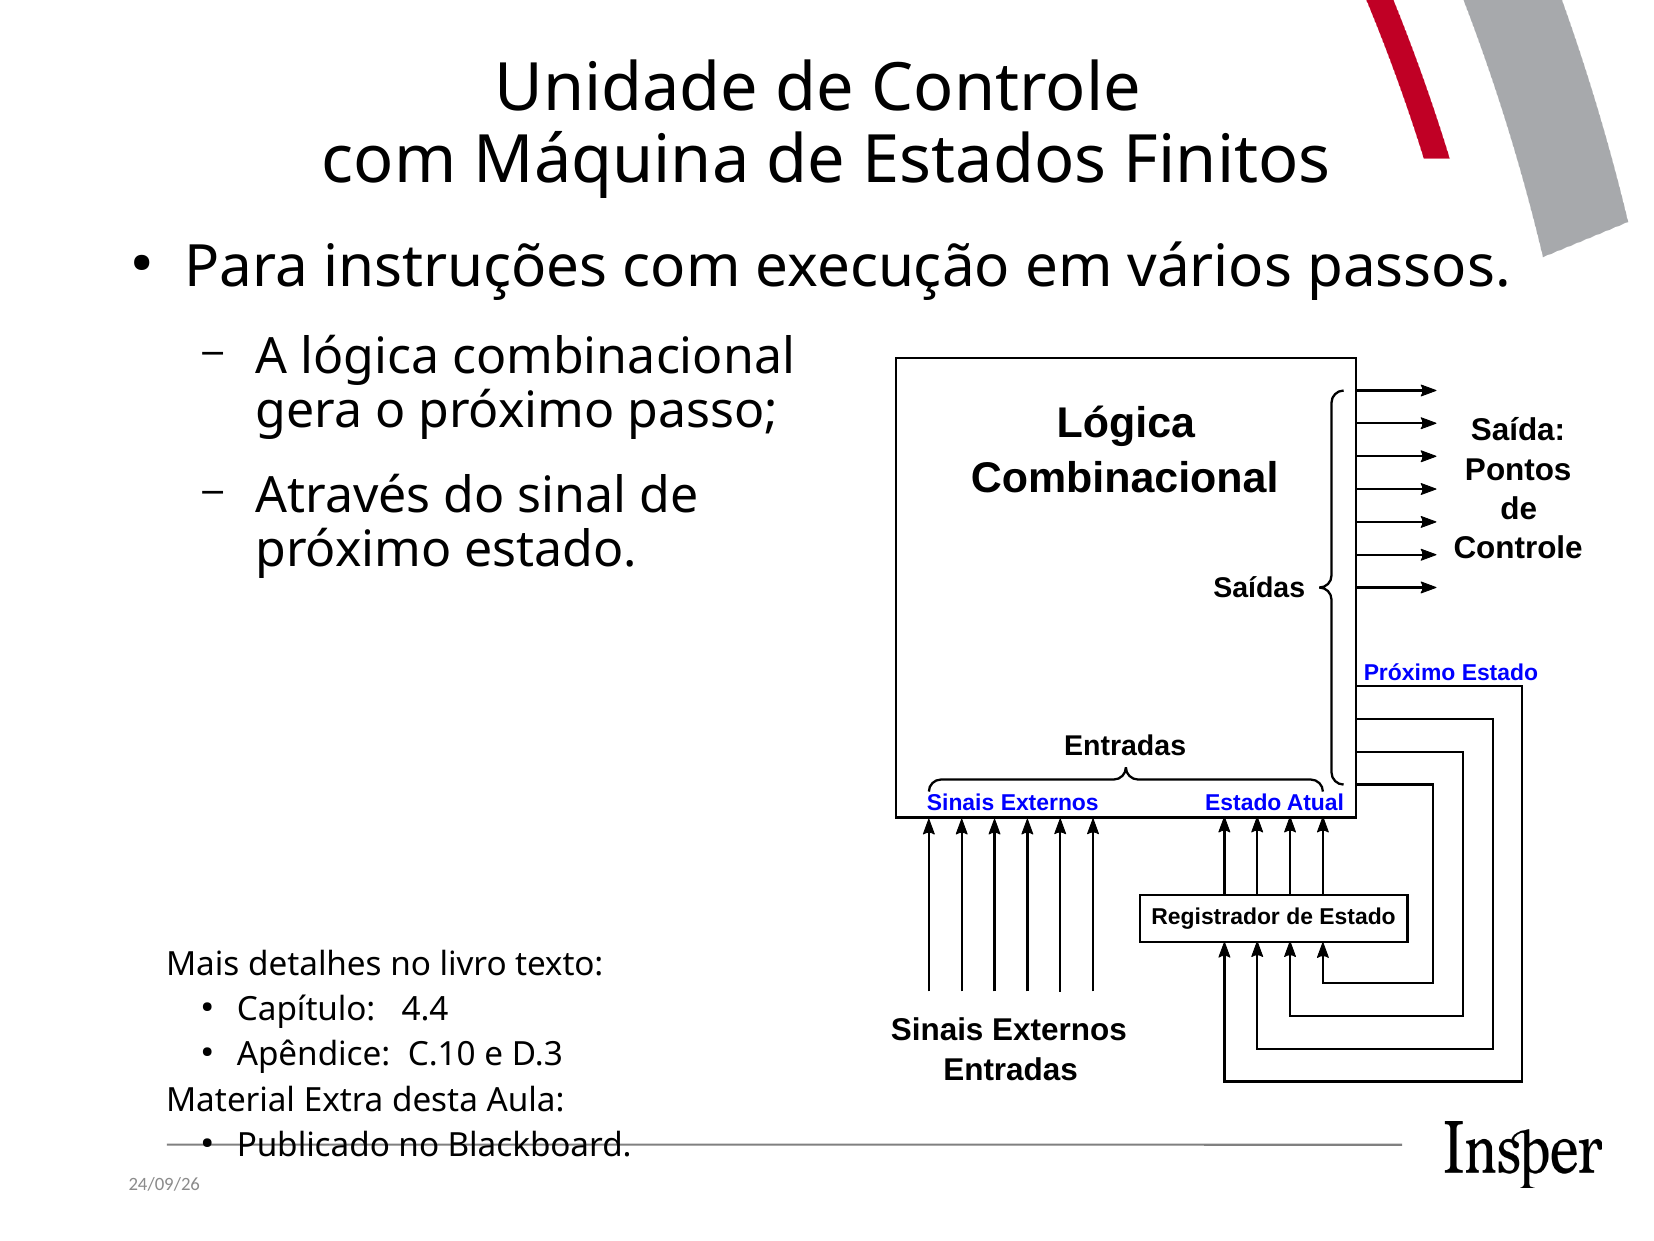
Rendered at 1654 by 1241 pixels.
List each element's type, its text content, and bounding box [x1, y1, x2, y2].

list Unidade de Controle com Máquina de Estados Finitos Para instruções com execução em vários passos. A lógica combinacional gera o próximo passo; Através do sinal de próximo estado. [113, 53, 1540, 1134]
picture [883, 345, 1595, 1095]
text_box Mais detalhes no livro texto: Capítulo: 4.4 Apêndice: C.10 e D.3 Material Extra desta Aula: Publicado no Blackboard. [151, 932, 740, 1150]
